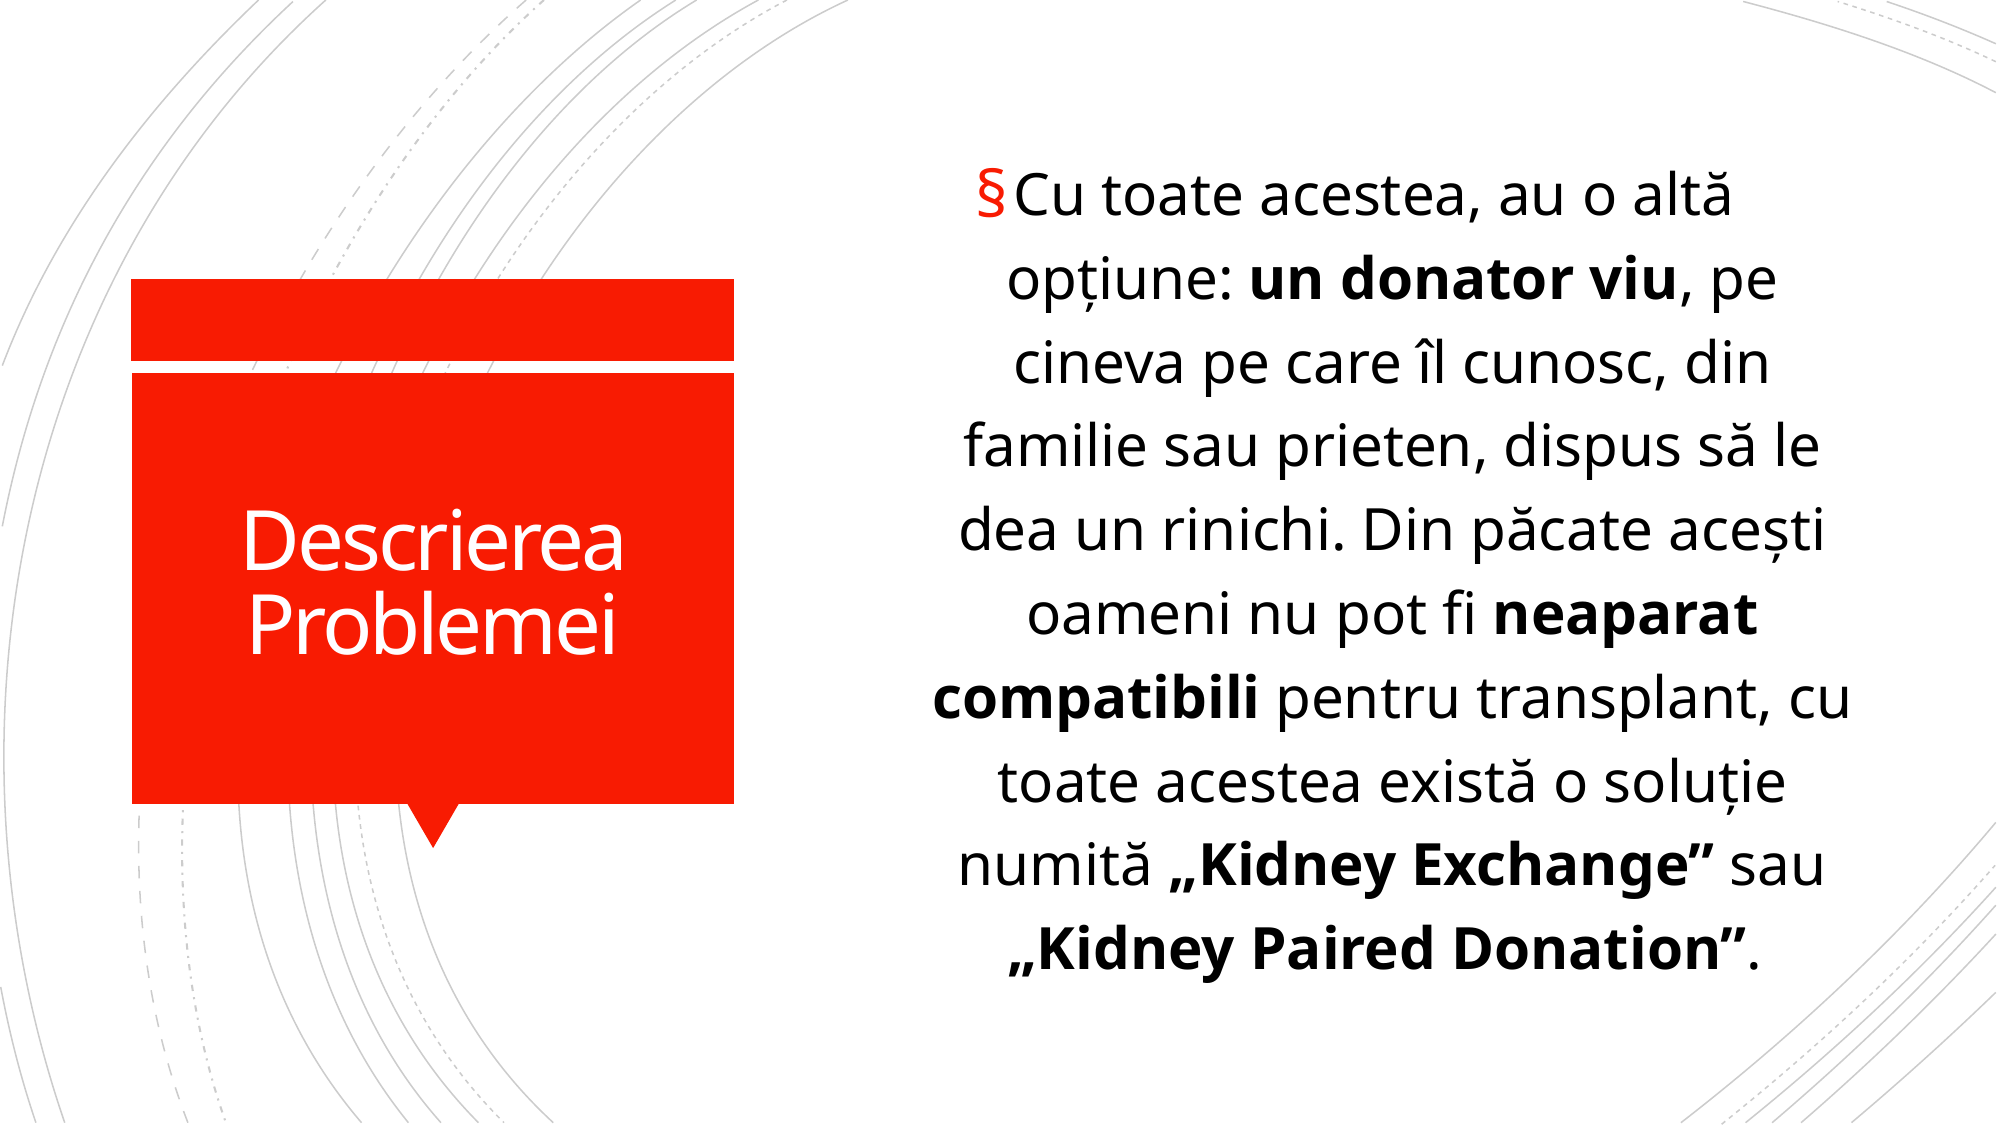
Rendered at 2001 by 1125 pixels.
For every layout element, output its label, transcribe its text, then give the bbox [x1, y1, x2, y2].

list Cu toate acestea, au o altă opțiune: un donator viu, pe cineva pe care îl cunosc, din familie sau prieten, dispus să le dea un rinichi. Din păcate acești oameni nu pot fi neaparat compatibili pentru transplant, cu toate acestea există o soluție numită „Kidney Exchange” sau „Kidney Paired Donation”. [839, 131, 1871, 993]
title Descrierea Problemei [145, 385, 720, 789]
